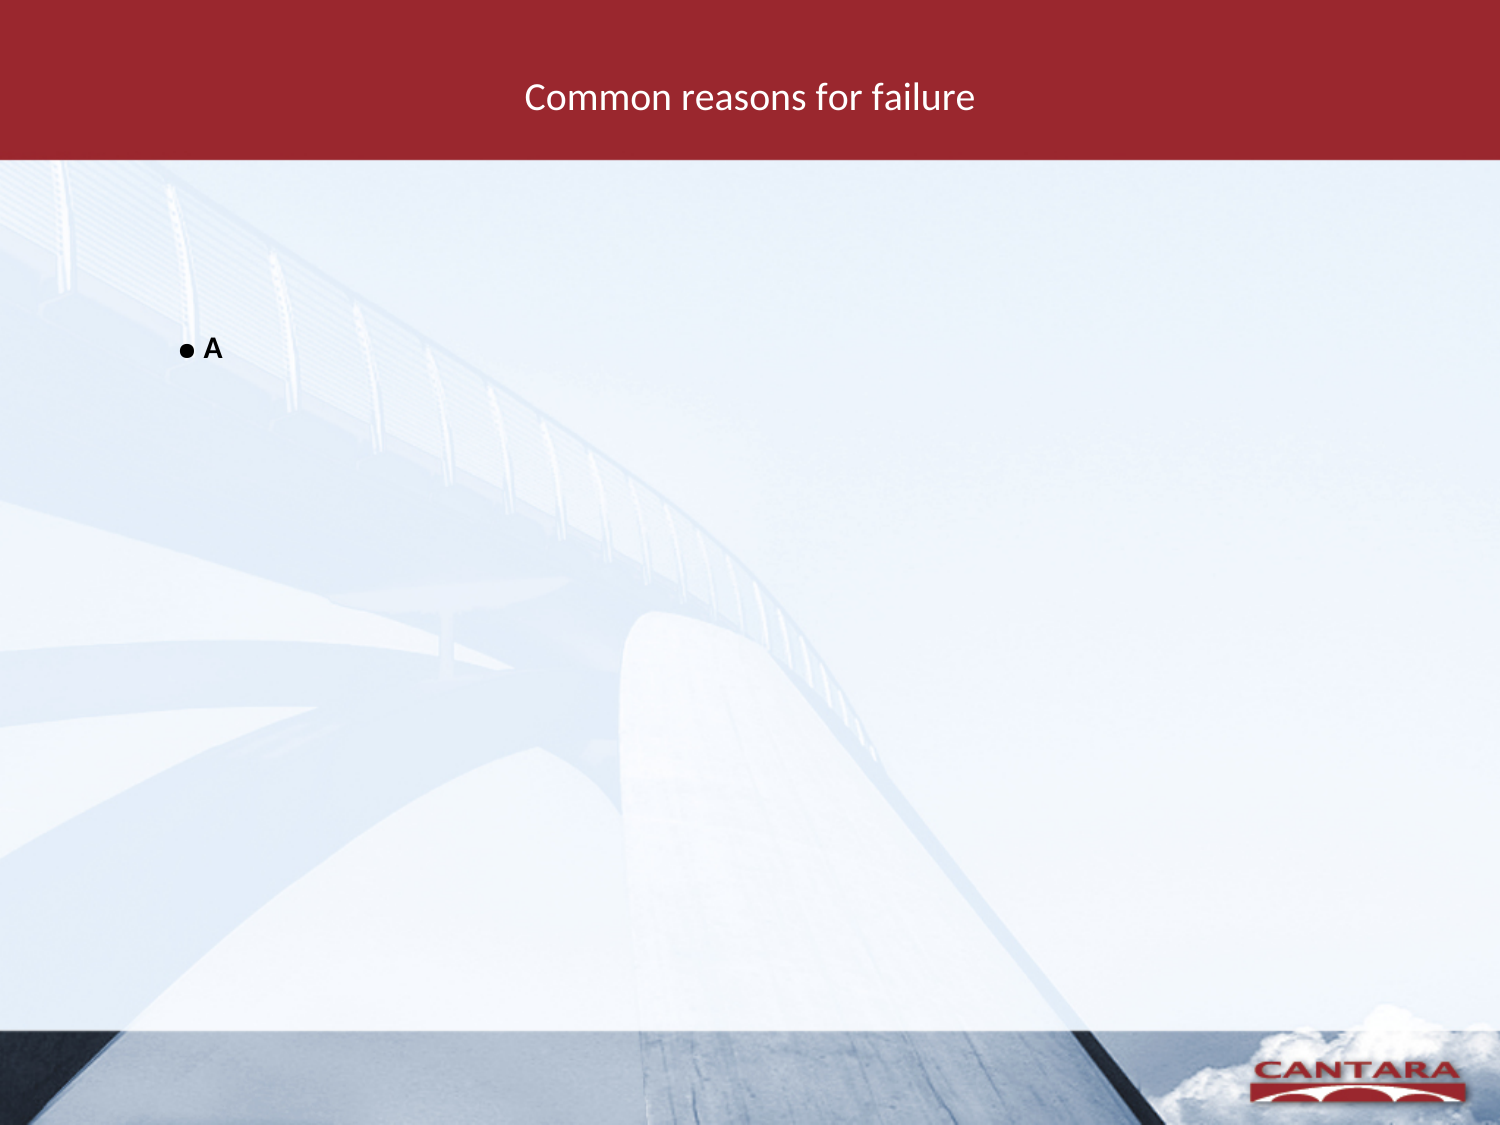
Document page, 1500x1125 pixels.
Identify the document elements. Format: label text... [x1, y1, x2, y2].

picture [0, 0, 1500, 1125]
text_box A [162, 312, 1363, 458]
text_box Common reasons for failure [75, 45, 1426, 163]
